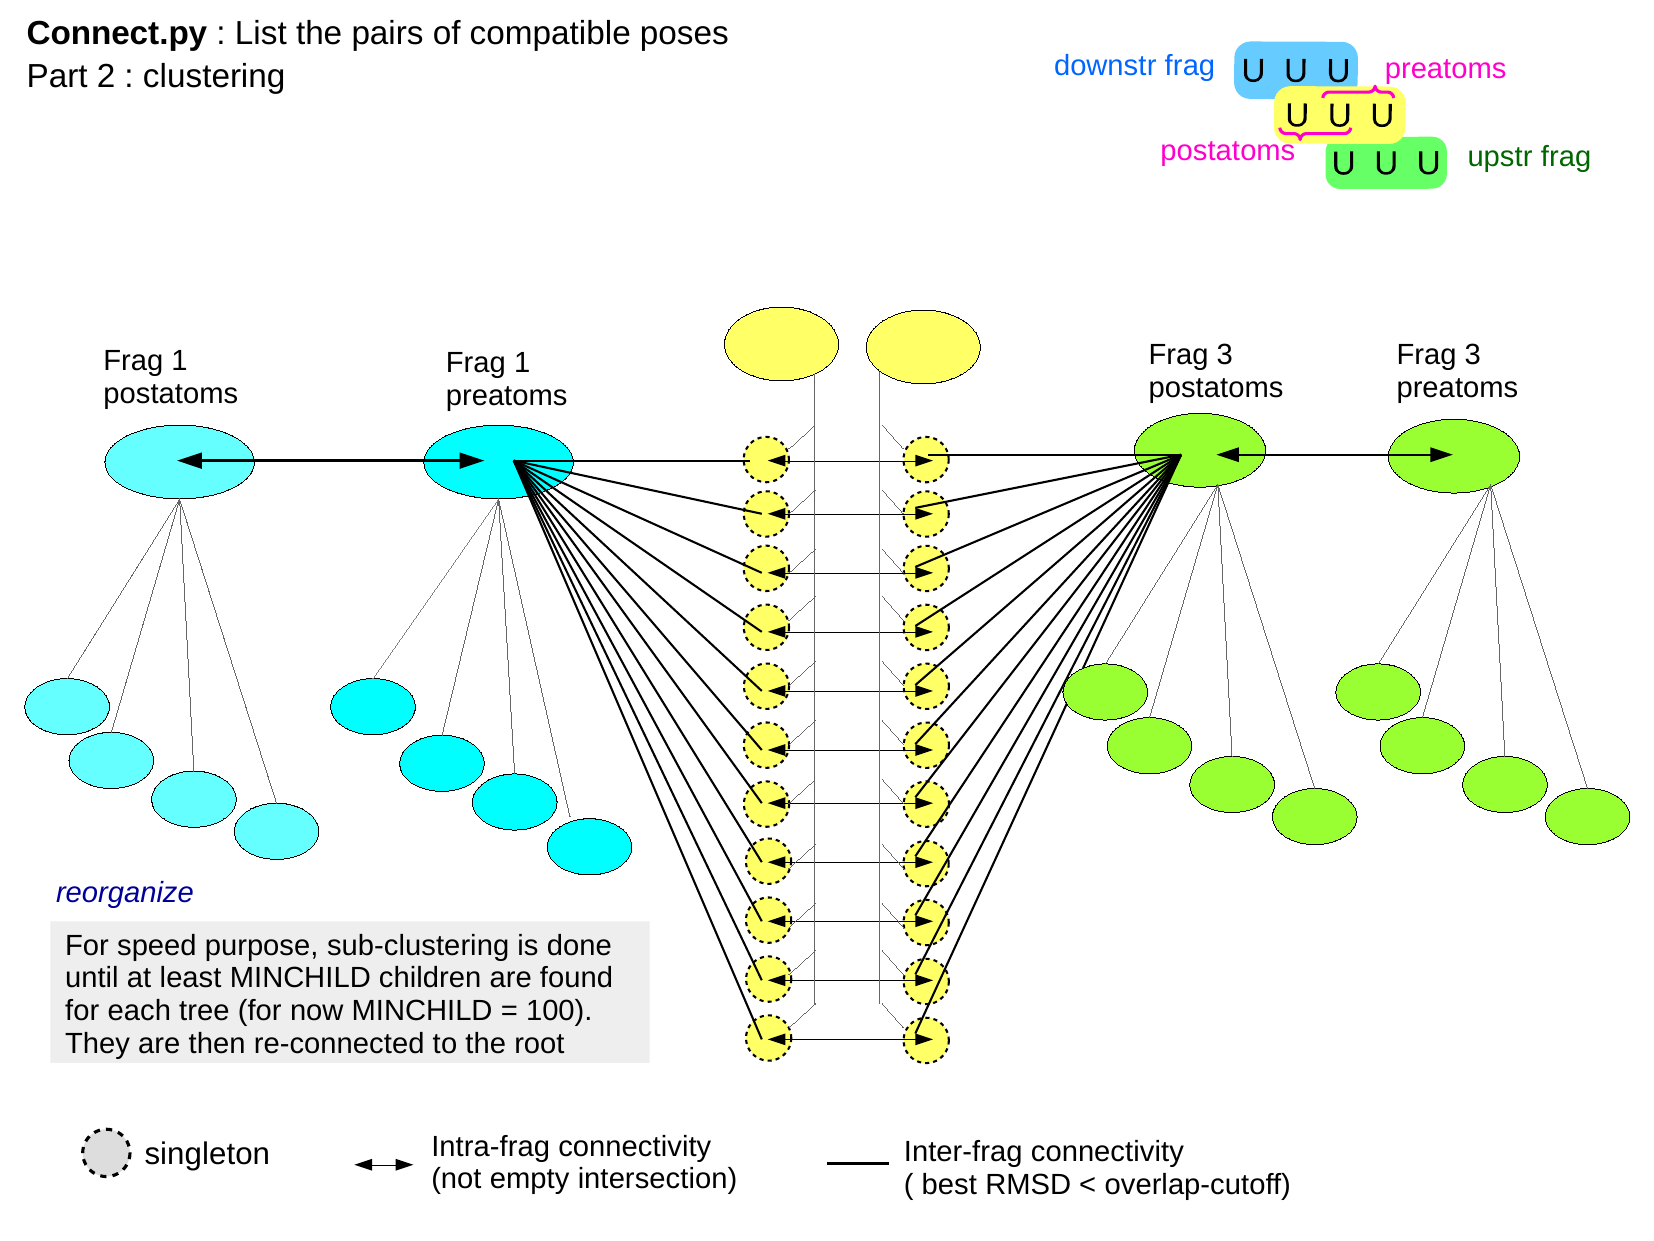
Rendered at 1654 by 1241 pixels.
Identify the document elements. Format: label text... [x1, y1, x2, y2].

text_box [330, 678, 416, 735]
text_box [903, 841, 948, 887]
text_box [743, 663, 790, 709]
text_box [903, 545, 943, 573]
text_box [903, 503, 949, 537]
text_box [1139, 460, 1163, 469]
text_box [1189, 756, 1275, 813]
text_box [1335, 663, 1421, 721]
text_box [1462, 756, 1548, 813]
text_box [904, 556, 949, 592]
text_box [472, 773, 558, 831]
text_box [743, 781, 790, 827]
text_box [931, 970, 949, 1004]
text_box [24, 678, 110, 735]
text_box postatoms [1145, 126, 1323, 178]
text_box [104, 425, 255, 499]
text_box [537, 485, 544, 492]
text_box [82, 1129, 130, 1177]
text_box [746, 956, 792, 1002]
text_box [903, 958, 944, 1005]
text_box [724, 307, 839, 381]
text_box Frag 3 postatoms [1133, 330, 1300, 412]
text_box upstr frag [1452, 132, 1630, 184]
text_box [743, 604, 790, 650]
text_box Intra-frag connectivity (not empty intersection) [416, 1122, 753, 1203]
text_box [536, 478, 551, 490]
text_box [68, 732, 154, 789]
text_box [904, 611, 949, 651]
text_box [743, 722, 790, 768]
text_box [745, 897, 792, 943]
text_box [743, 491, 789, 537]
text_box [1062, 663, 1148, 721]
text_box [903, 722, 932, 750]
text_box [530, 462, 574, 471]
text_box [903, 899, 946, 946]
text_box [935, 861, 949, 885]
text_box [903, 491, 944, 514]
text_box [904, 667, 949, 709]
text_box [903, 841, 923, 862]
text_box [1545, 788, 1630, 845]
text_box [1135, 456, 1164, 462]
text_box [903, 663, 935, 691]
text_box [745, 838, 792, 884]
text_box [1272, 788, 1358, 845]
text_box singleton [129, 1129, 319, 1179]
text_box [1107, 717, 1192, 774]
text_box [904, 724, 949, 768]
text_box [866, 310, 981, 384]
text_box [903, 900, 922, 921]
text_box reorganize [41, 868, 248, 925]
text_box [1146, 465, 1161, 474]
text_box [533, 471, 560, 487]
text_box [903, 604, 939, 632]
text_box Frag 1 preatoms [431, 338, 585, 420]
text_box Connect.py : List the pairs of compatible poses Part 2 : clustering [11, 7, 886, 107]
text_box preatoms [1370, 44, 1522, 93]
text_box [151, 770, 237, 828]
text_box [903, 781, 925, 803]
text_box [903, 1017, 949, 1064]
text_box [1134, 413, 1266, 488]
text_box U U U [1252, 41, 1358, 100]
text_box U U U [1325, 136, 1447, 189]
text_box downstr frag [1039, 41, 1252, 122]
text_box For speed purpose, sub-clustering is done until at least MINCHILD children are found for each tree (for now MINCHILD = 100). They are then re-connected to the root [50, 921, 650, 1063]
text_box [743, 436, 789, 483]
text_box [531, 466, 570, 481]
text_box [423, 425, 574, 499]
text_box [903, 1018, 920, 1039]
text_box [903, 781, 949, 827]
text_box U U U [1273, 86, 1406, 144]
text_box [903, 436, 949, 483]
text_box [933, 915, 949, 945]
text_box [547, 818, 632, 875]
text_box [940, 809, 949, 823]
text_box [743, 545, 789, 592]
text_box [399, 735, 485, 792]
text_box Frag 3 preatoms [1381, 330, 1536, 412]
text_box [903, 959, 921, 980]
text_box Inter-frag connectivity ( best RMSD < overlap-cutoff) [889, 1128, 1489, 1209]
text_box [234, 803, 319, 860]
text_box [746, 1015, 792, 1061]
text_box Frag 1 postatoms [88, 336, 254, 417]
text_box [1388, 419, 1520, 494]
text_box [1380, 717, 1465, 774]
